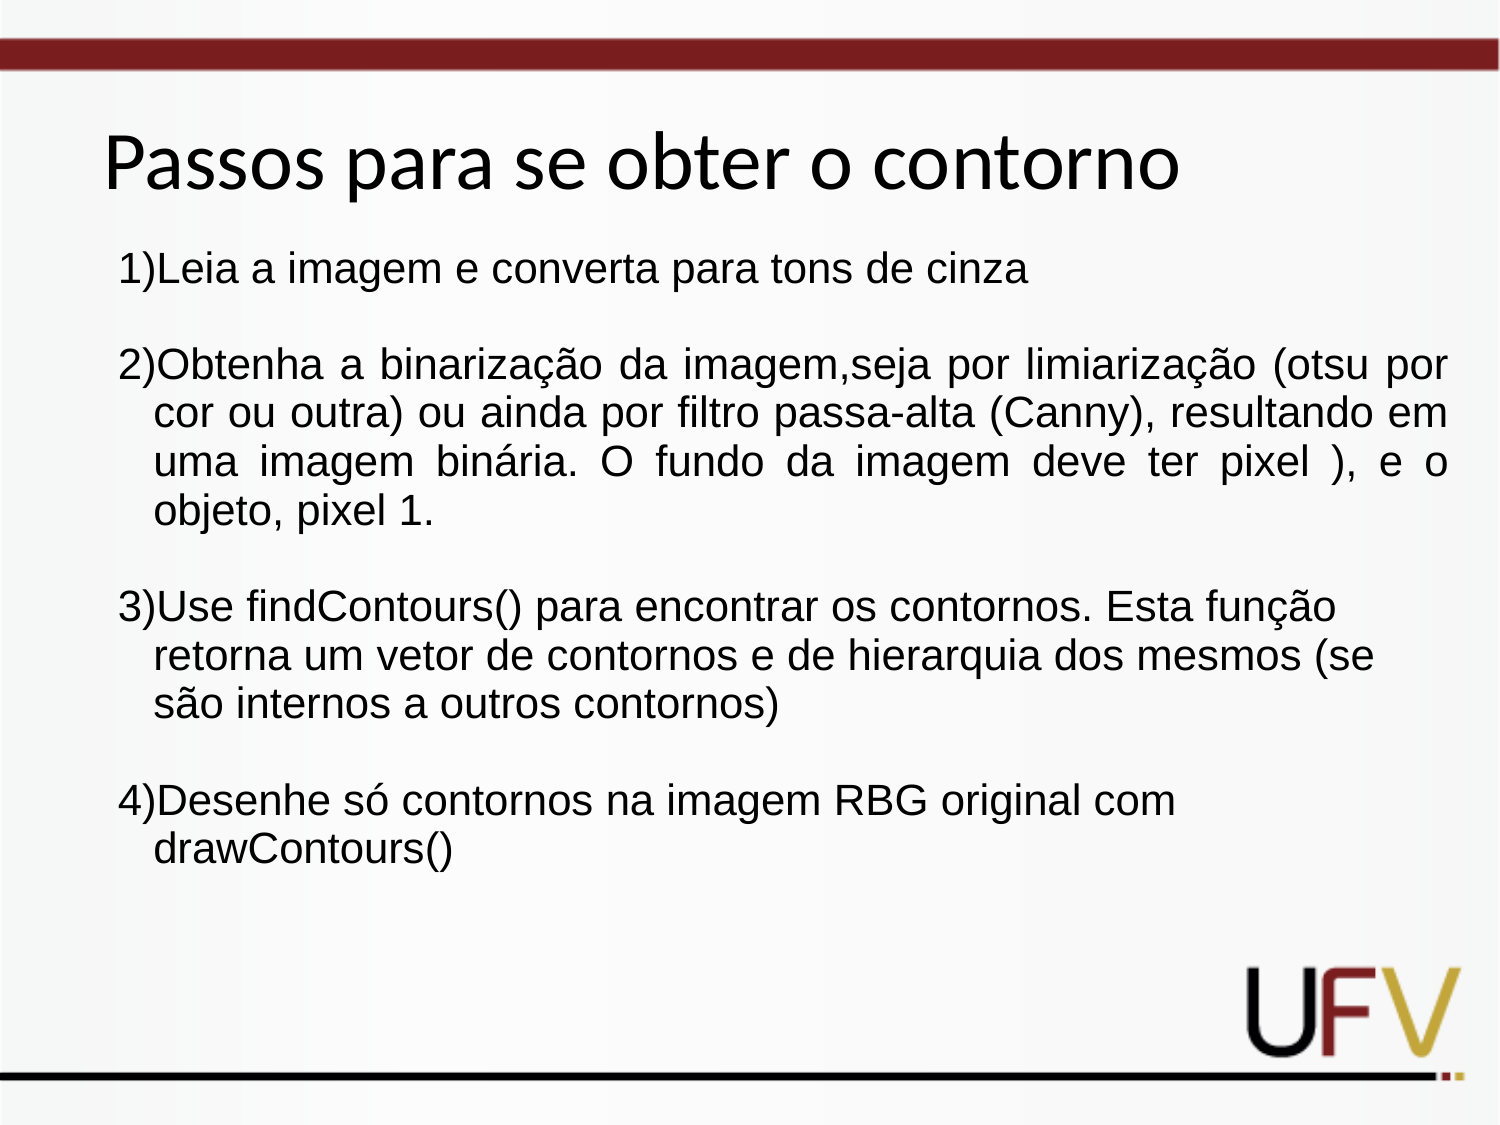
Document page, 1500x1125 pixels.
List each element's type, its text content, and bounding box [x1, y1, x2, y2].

text_box Leia a imagem e converta para tons de cinza Obtenha a binarização da imagem,seja por limiarização (otsu por cor ou outra) ou ainda por filtro passa-alta (Canny), resultando em uma imagem binária. O fundo da imagem deve ter pixel ), e o objeto, pixel 1. Use findContours() para encontrar os contornos. Esta função retorna um vetor de contornos e de hierarquia dos mesmos (se são internos a outros contornos) Desenhe só contornos na imagem RBG original com drawContours() [103, 236, 1465, 881]
title Passos para se obter o contorno [103, 59, 1397, 236]
picture [0, 0, 1500, 1125]
